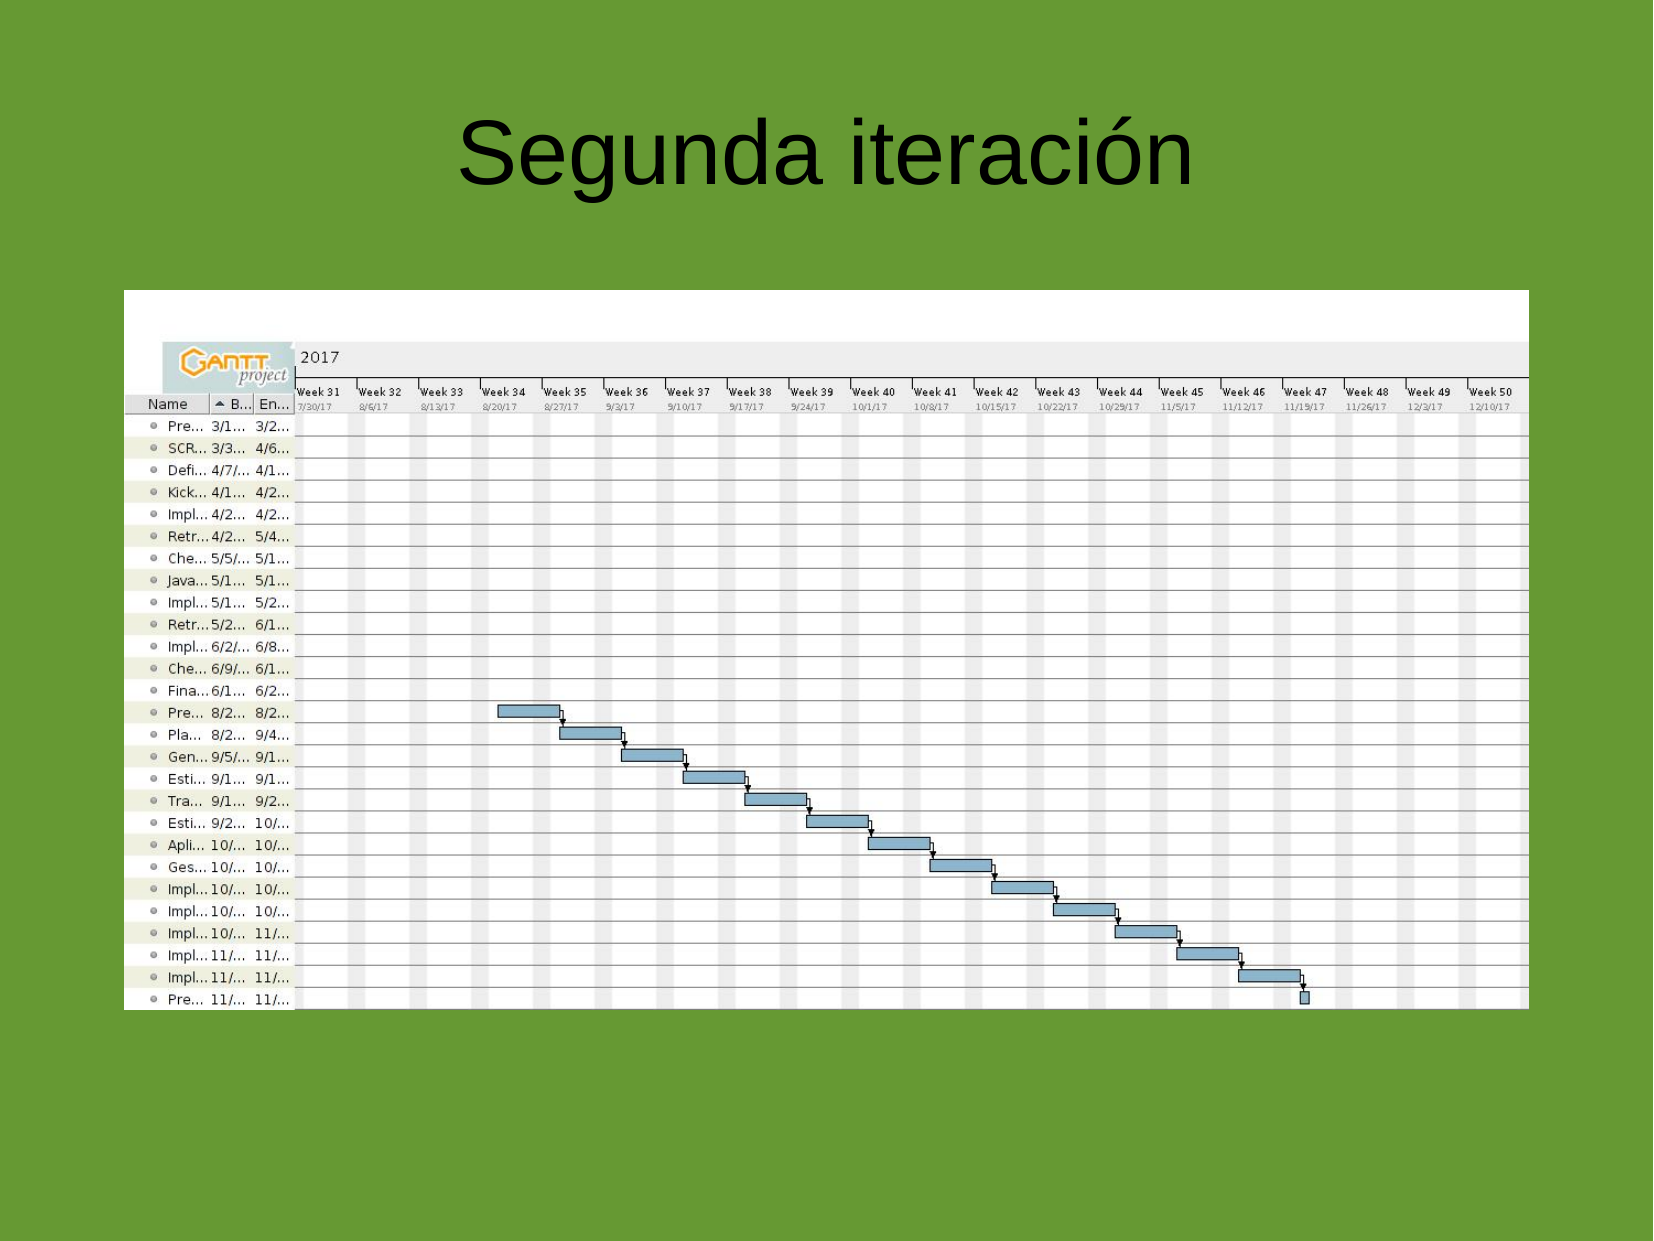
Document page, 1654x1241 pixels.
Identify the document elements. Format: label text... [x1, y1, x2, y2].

title Segunda iteración [82, 49, 1571, 257]
picture [124, 290, 1529, 1010]
